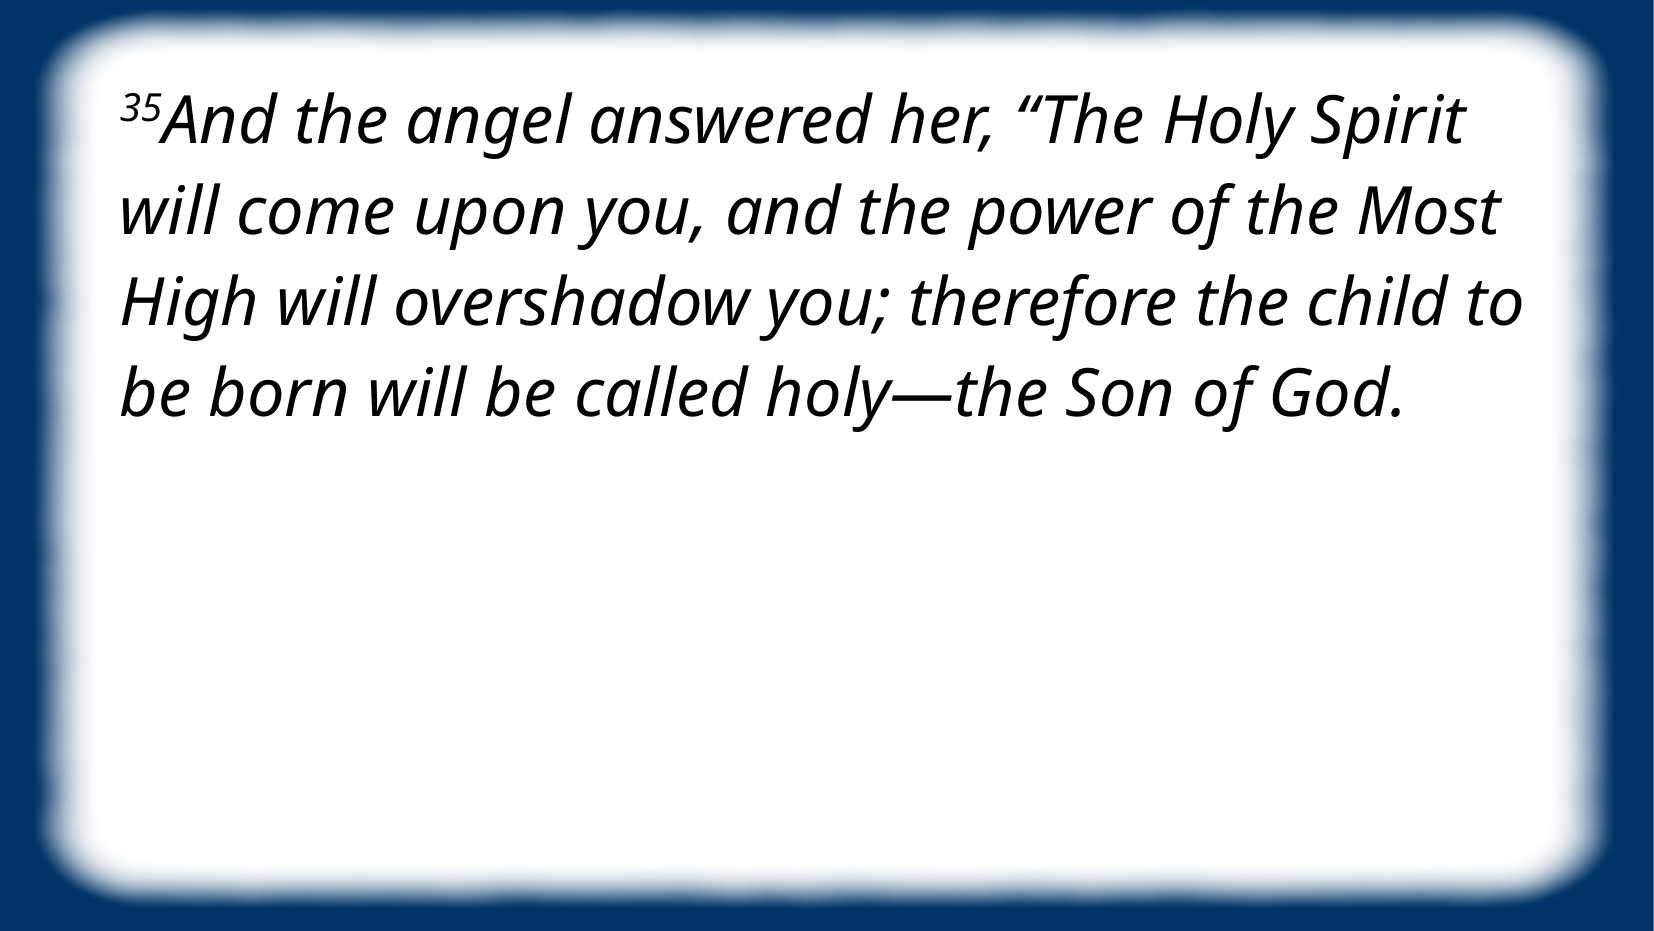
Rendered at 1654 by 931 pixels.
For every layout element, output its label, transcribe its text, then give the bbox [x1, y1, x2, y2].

text_box 35And the angel answered her, “The Holy Spirit will come upon you, and the power of the Most High will overshadow you; therefore the child to be born will be called holy—the Son of God. [105, 65, 1546, 436]
picture [0, 0, 1654, 931]
